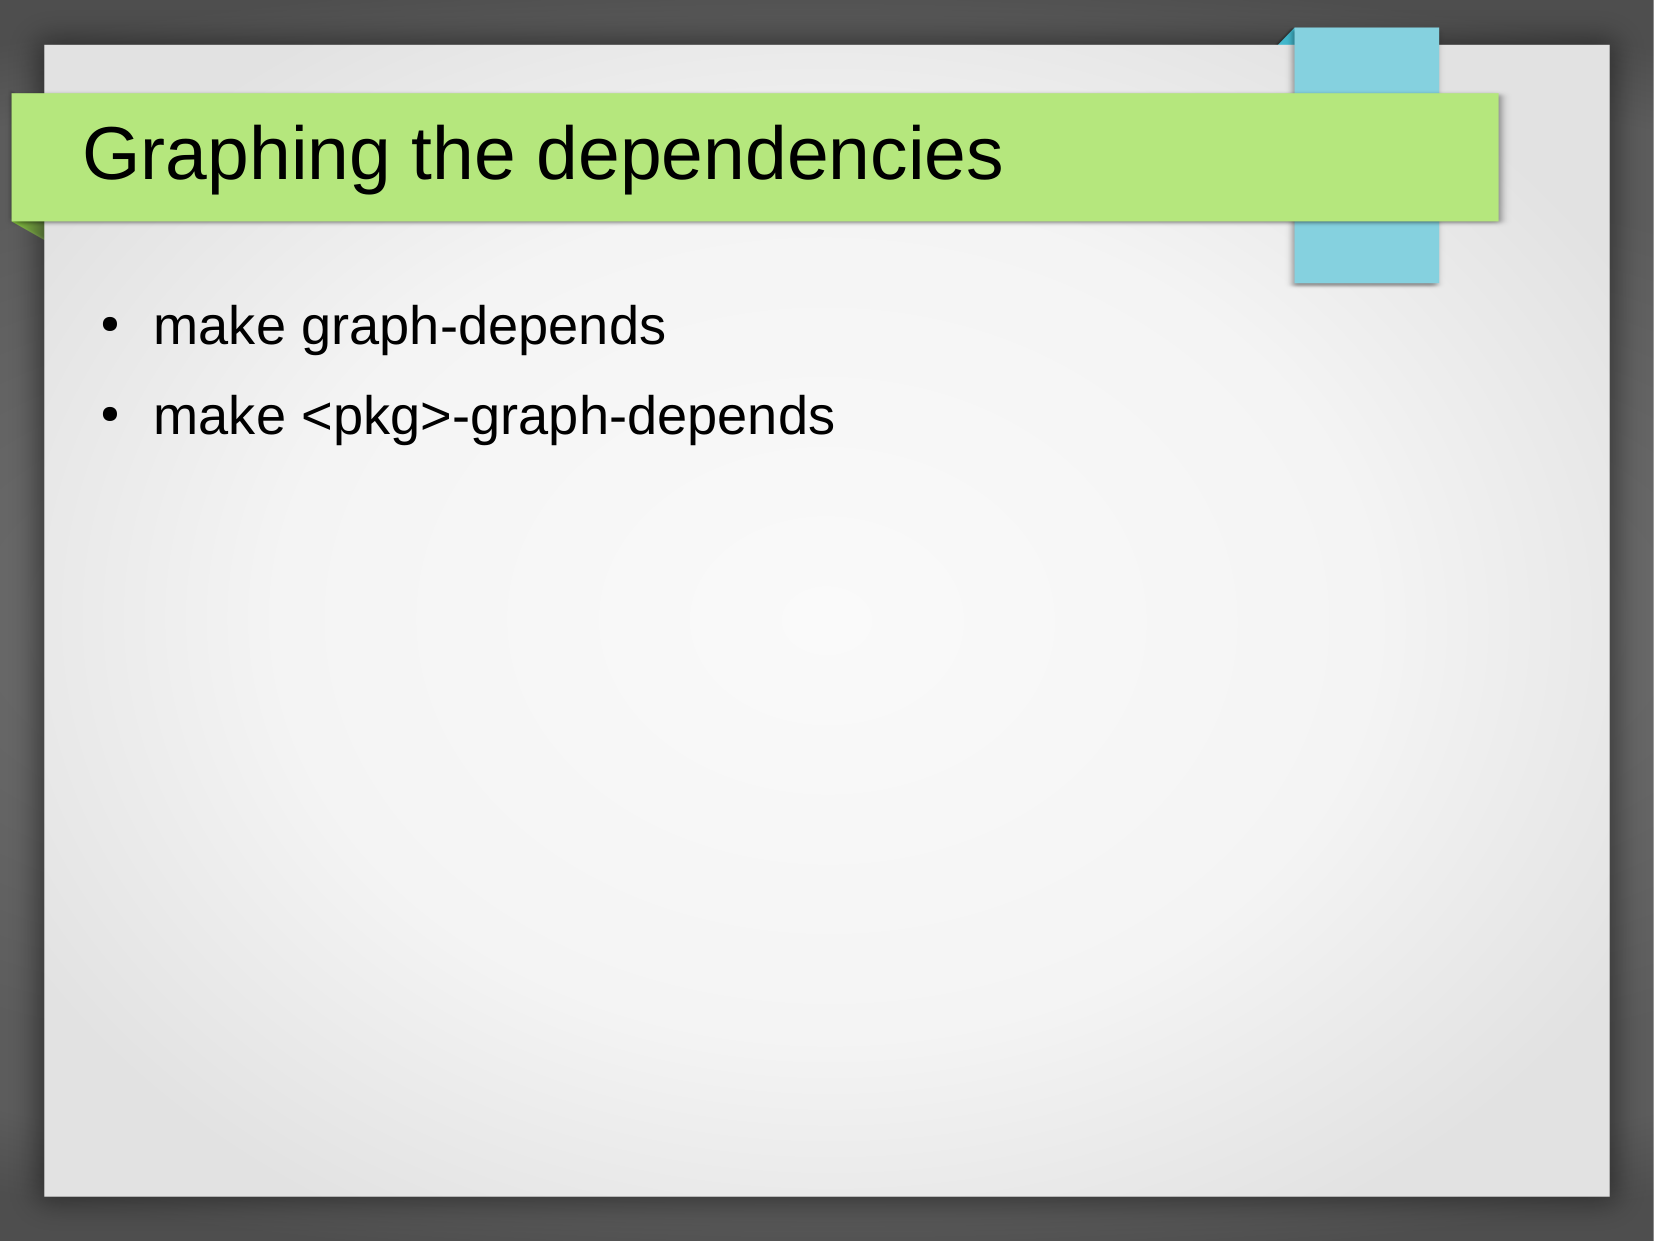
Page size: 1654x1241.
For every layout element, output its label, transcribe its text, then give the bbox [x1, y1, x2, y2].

list make graph-depends make <pkg>-graph-depends [82, 295, 1571, 1015]
title Graphing the dependencies [82, 94, 1264, 213]
picture [0, 0, 1654, 1241]
